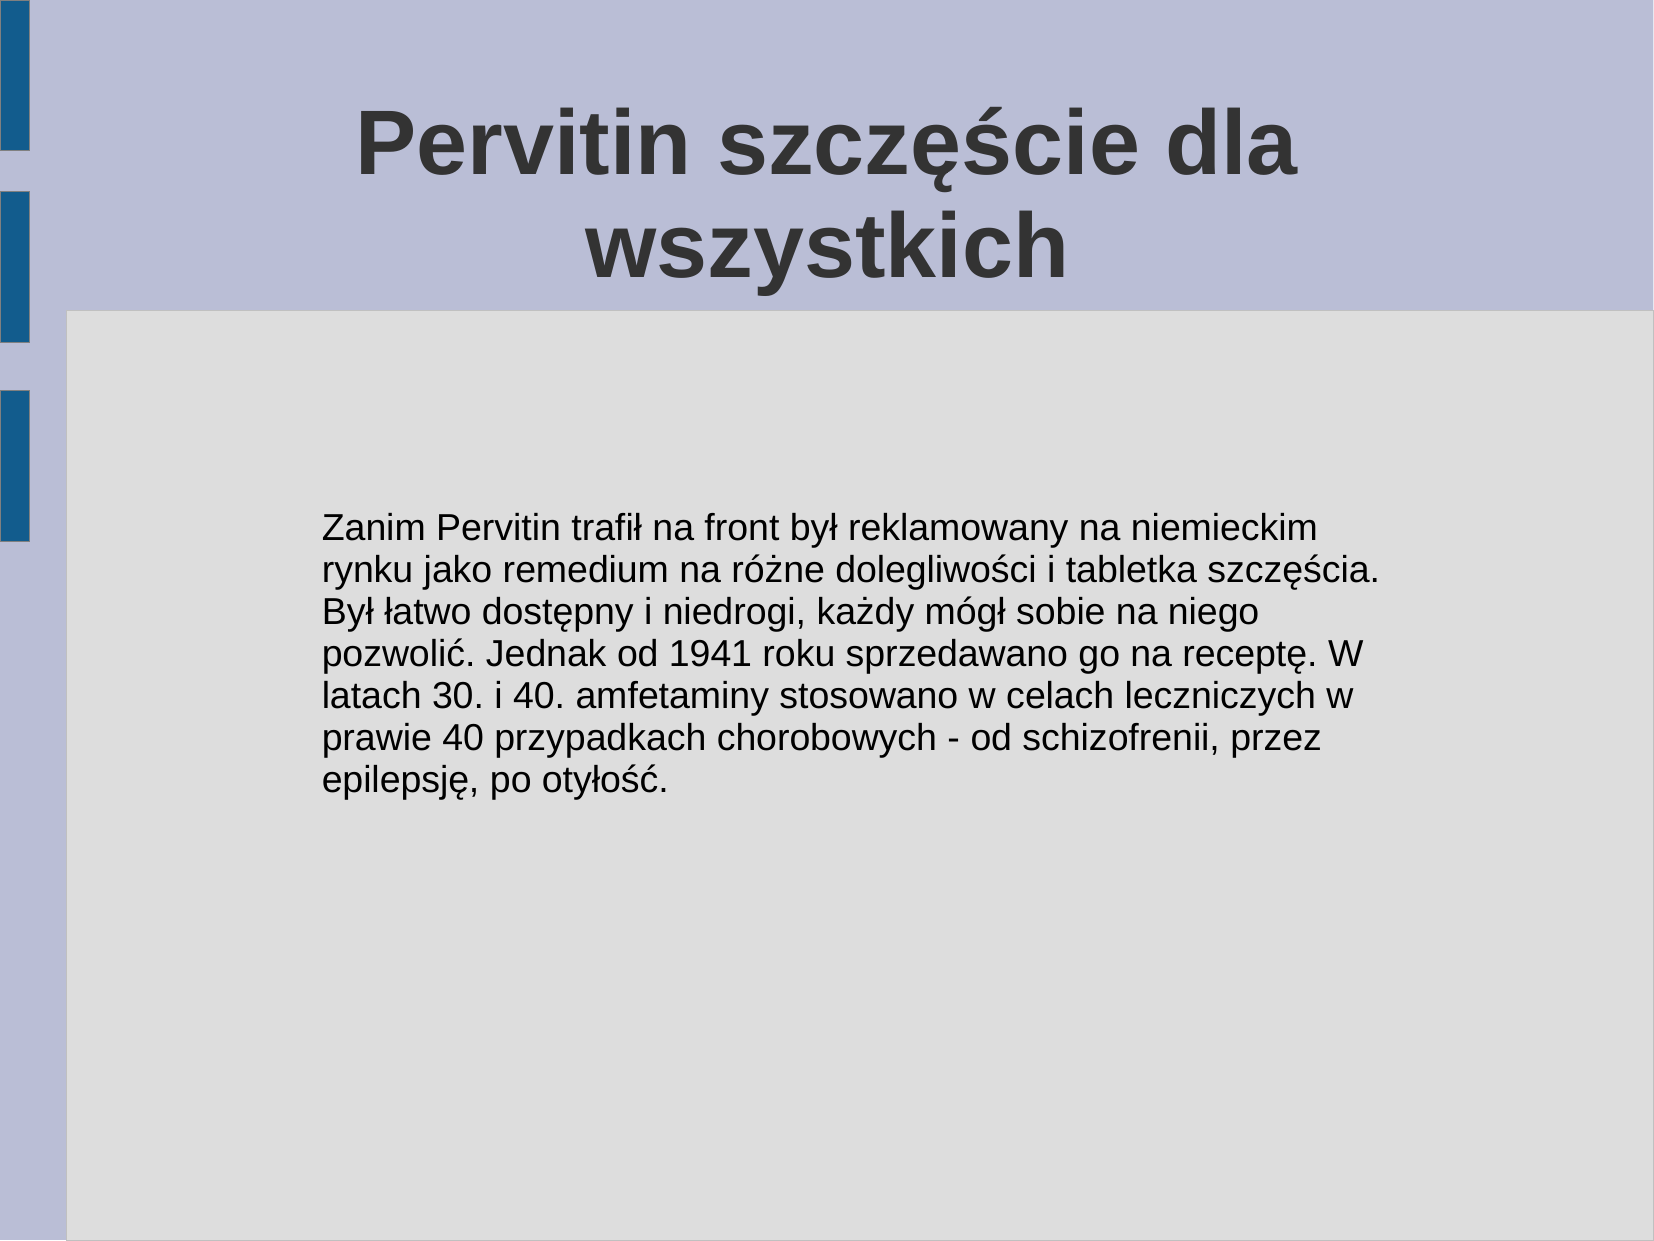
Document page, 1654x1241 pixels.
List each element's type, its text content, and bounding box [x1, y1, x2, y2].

text_box Zanim Pervitin trafił na front był reklamowany na niemieckim rynku jako remedium na różne dolegliwości i tabletka szczęścia. Był łatwo dostępny i niedrogi, każdy mógł sobie na niego pozwolić. Jednak od 1941 roku sprzedawano go na receptę. W latach 30. i 40. amfetaminy stosowano w celach leczniczych w prawie 40 przypadkach chorobowych - od schizofrenii, przez epilepsję, po otyłość. [307, 499, 1423, 851]
title Pervitin szczęście dla wszystkich [121, 91, 1534, 299]
